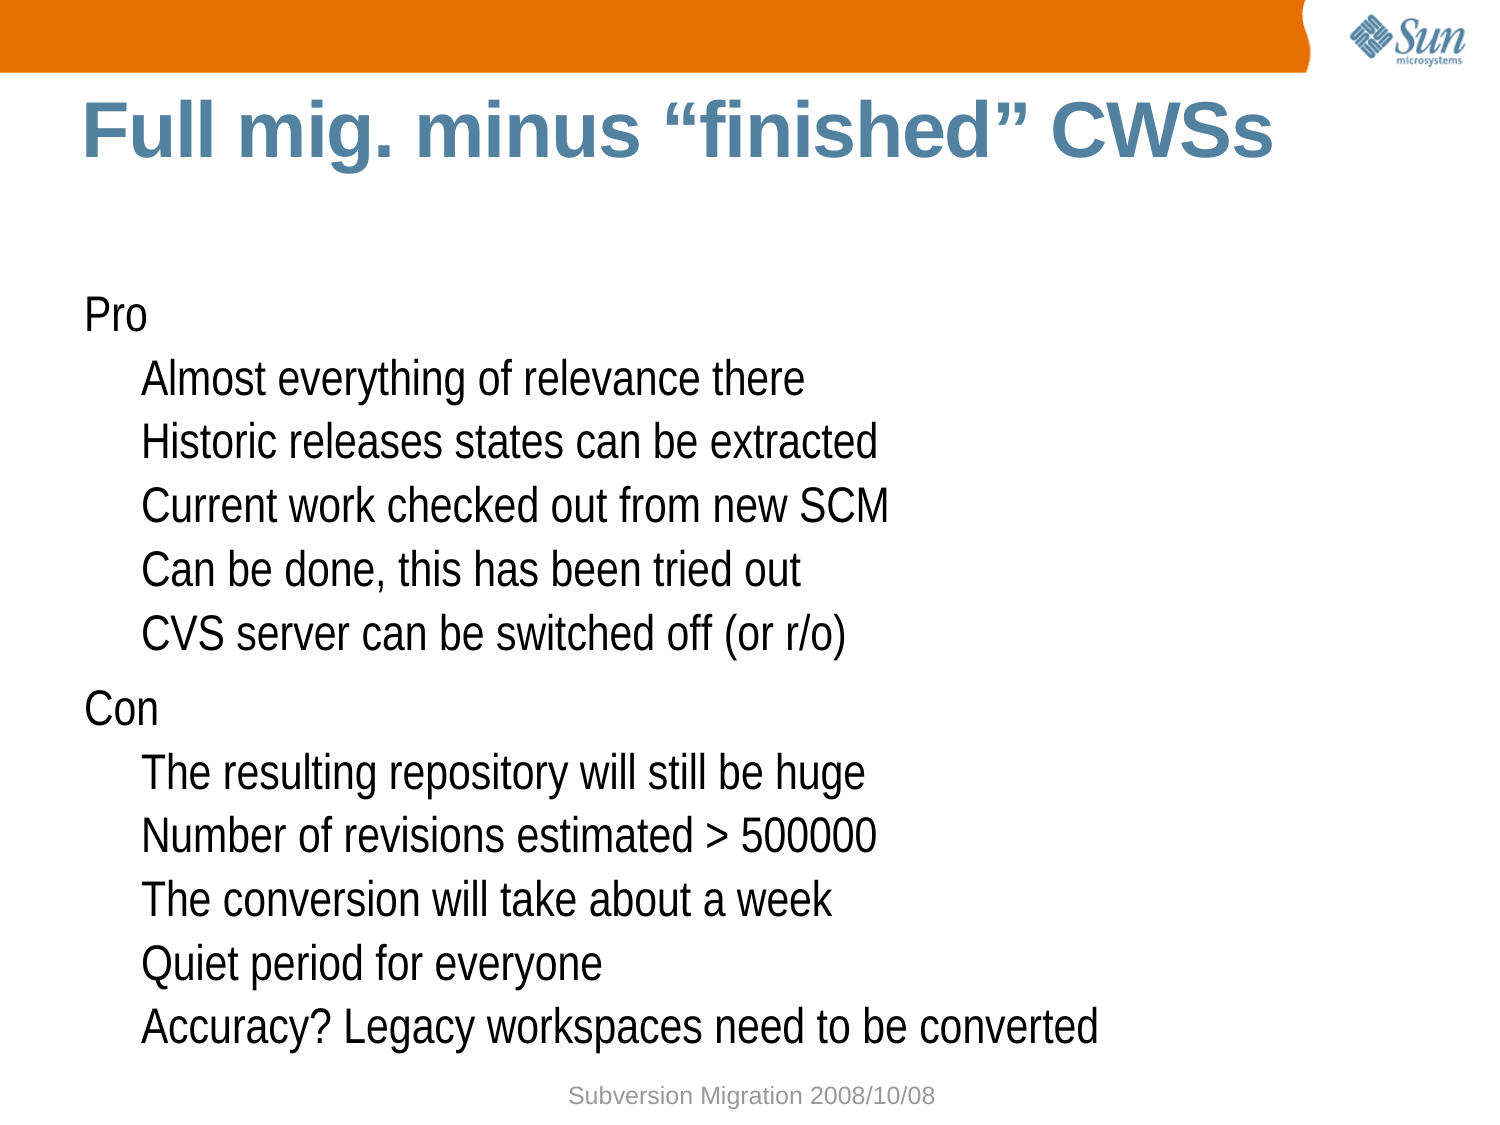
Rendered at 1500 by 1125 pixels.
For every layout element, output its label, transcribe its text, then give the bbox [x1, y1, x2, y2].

title Full mig. minus “finished” CWSs [81, 93, 1336, 198]
picture [0, 0, 1500, 75]
list Pro Almost everything of relevance there Historic releases states can be extracted Current work checked out from new SCM Can be done, this has been tried out CVS server can be switched off (or r/o) Con The resulting repository will still be huge Number of revisions estimated > 500000 The conversion will take about a week Quiet period for everyone Accuracy? Legacy workspaces need to be converted [64, 292, 1402, 1047]
